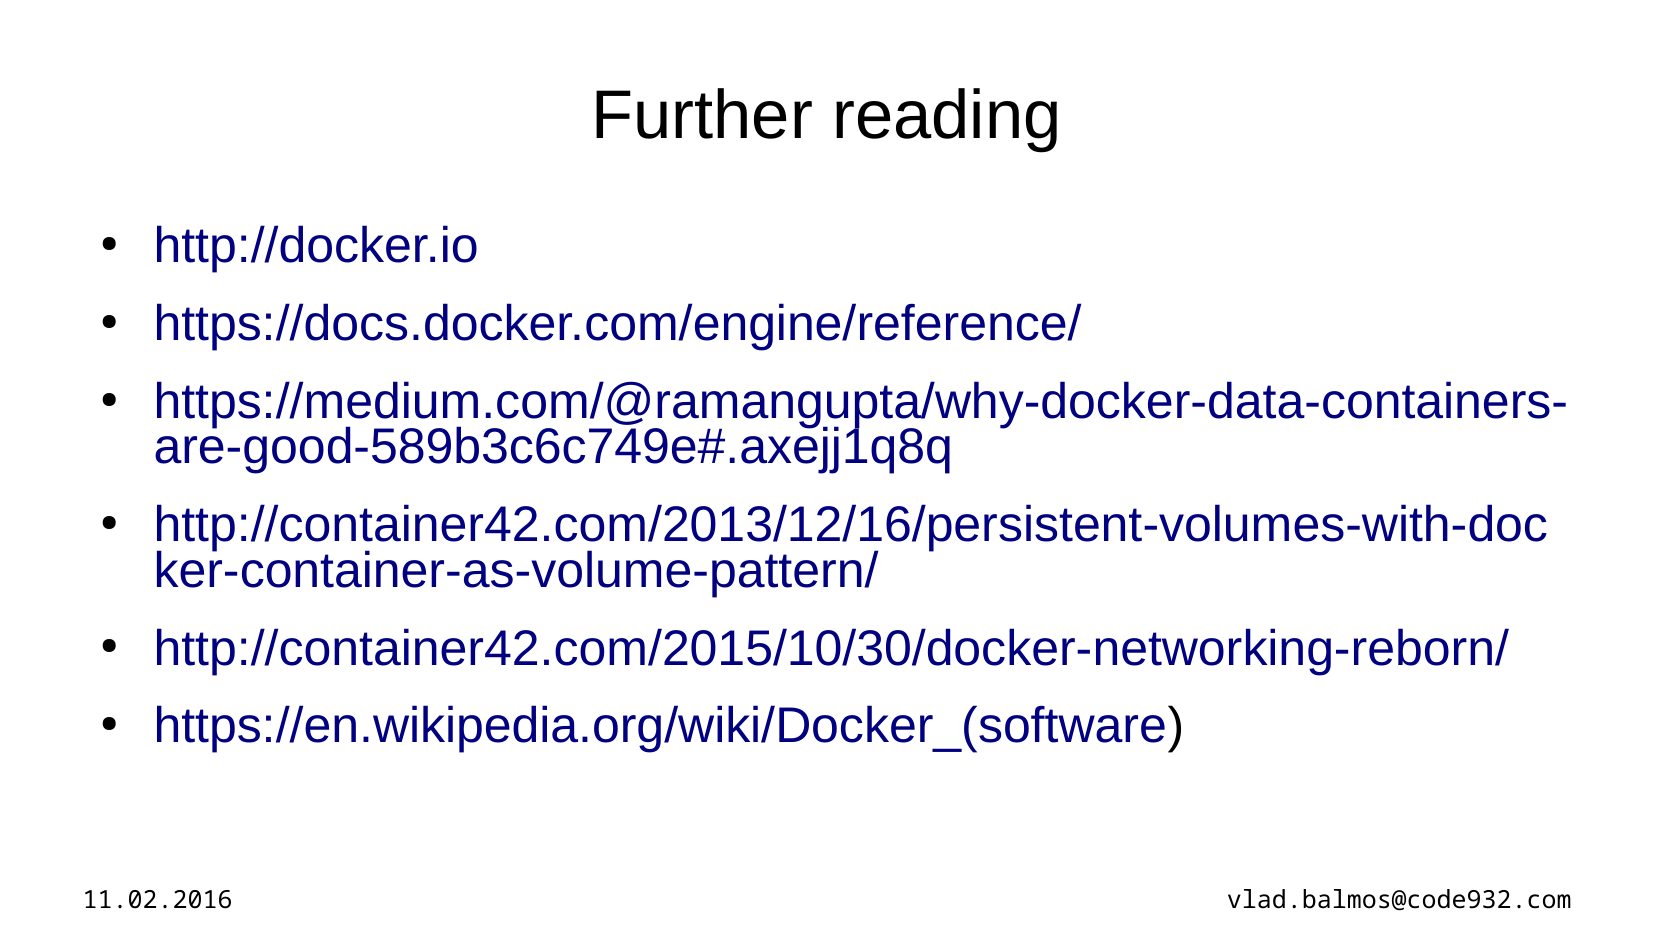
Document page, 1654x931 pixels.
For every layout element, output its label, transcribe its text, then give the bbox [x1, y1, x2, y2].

list http://docker.io https://docs.docker.com/engine/reference/ https://medium.com/@ramangupta/why-docker-data-containers-are-good-589b3c6c749e#.axejj1q8q http://container42.com/2013/12/16/persistent-volumes-with-docker-container-as-volume-pattern/ http://container42.com/2015/10/30/docker-networking-reborn/ https://en.wikipedia.org/wiki/Docker_(software) [82, 217, 1571, 758]
title Further reading [82, 37, 1571, 193]
